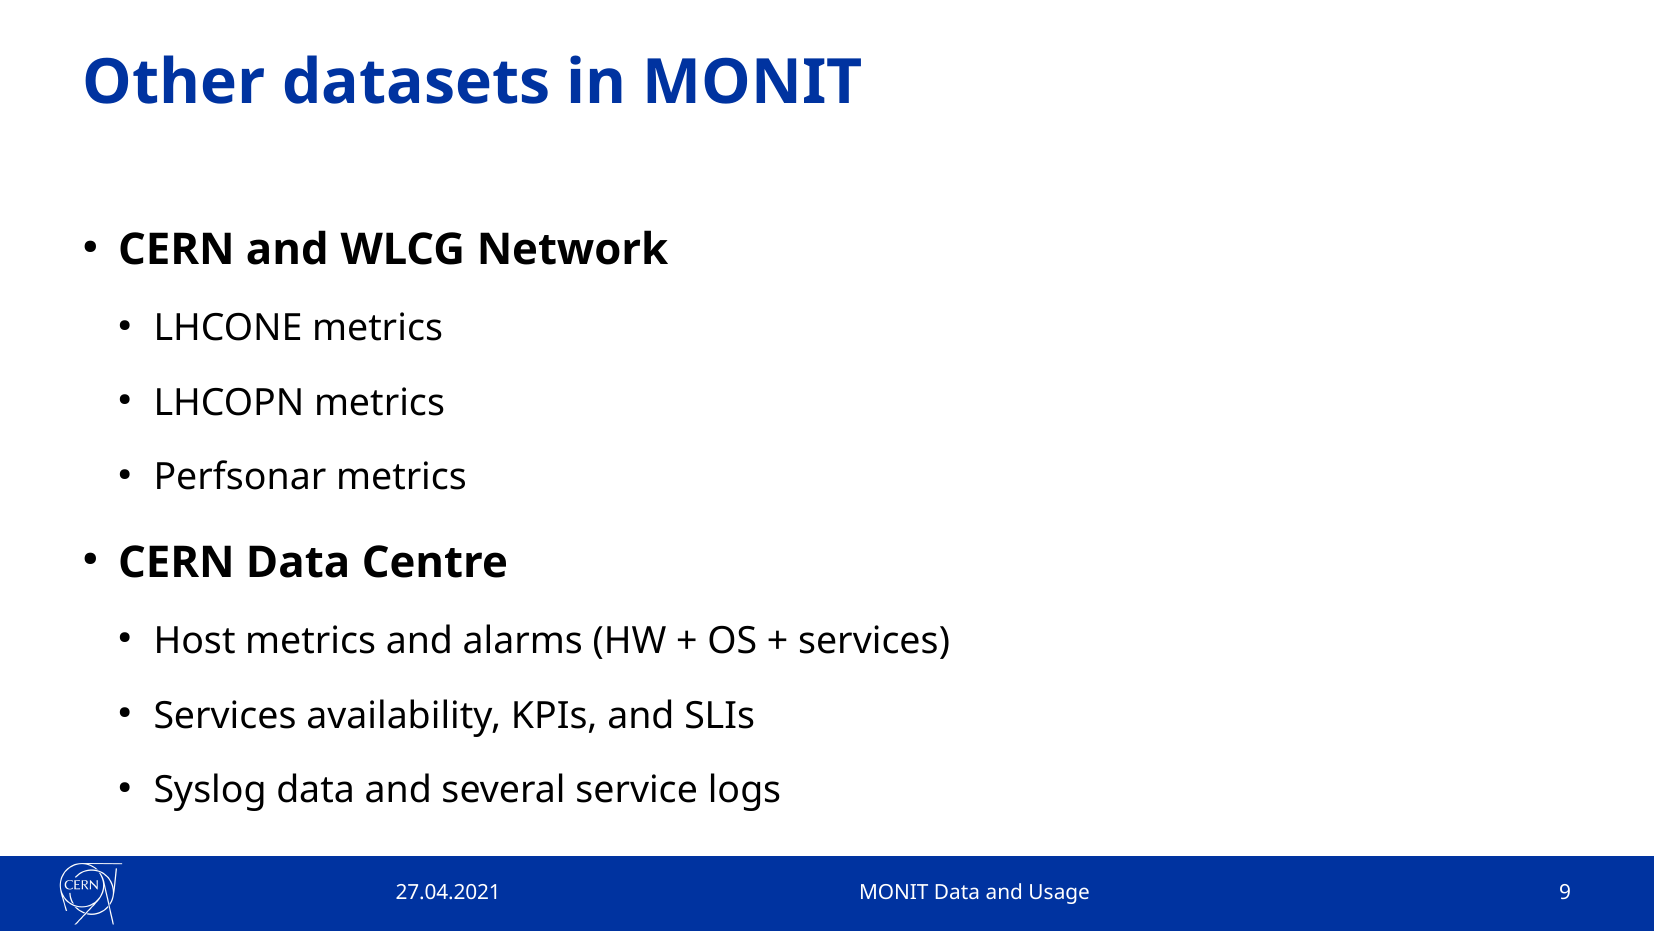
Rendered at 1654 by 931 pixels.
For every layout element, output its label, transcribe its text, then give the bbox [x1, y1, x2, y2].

list CERN and WLCG Network LHCONE metrics LHCOPN metrics Perfsonar metrics CERN Data Centre Host metrics and alarms (HW + OS + services) Services availability, KPIs, and SLIs Syslog data and several service logs [82, 217, 1571, 827]
picture [56, 859, 127, 928]
title Other datasets in MONIT [82, 37, 1571, 193]
